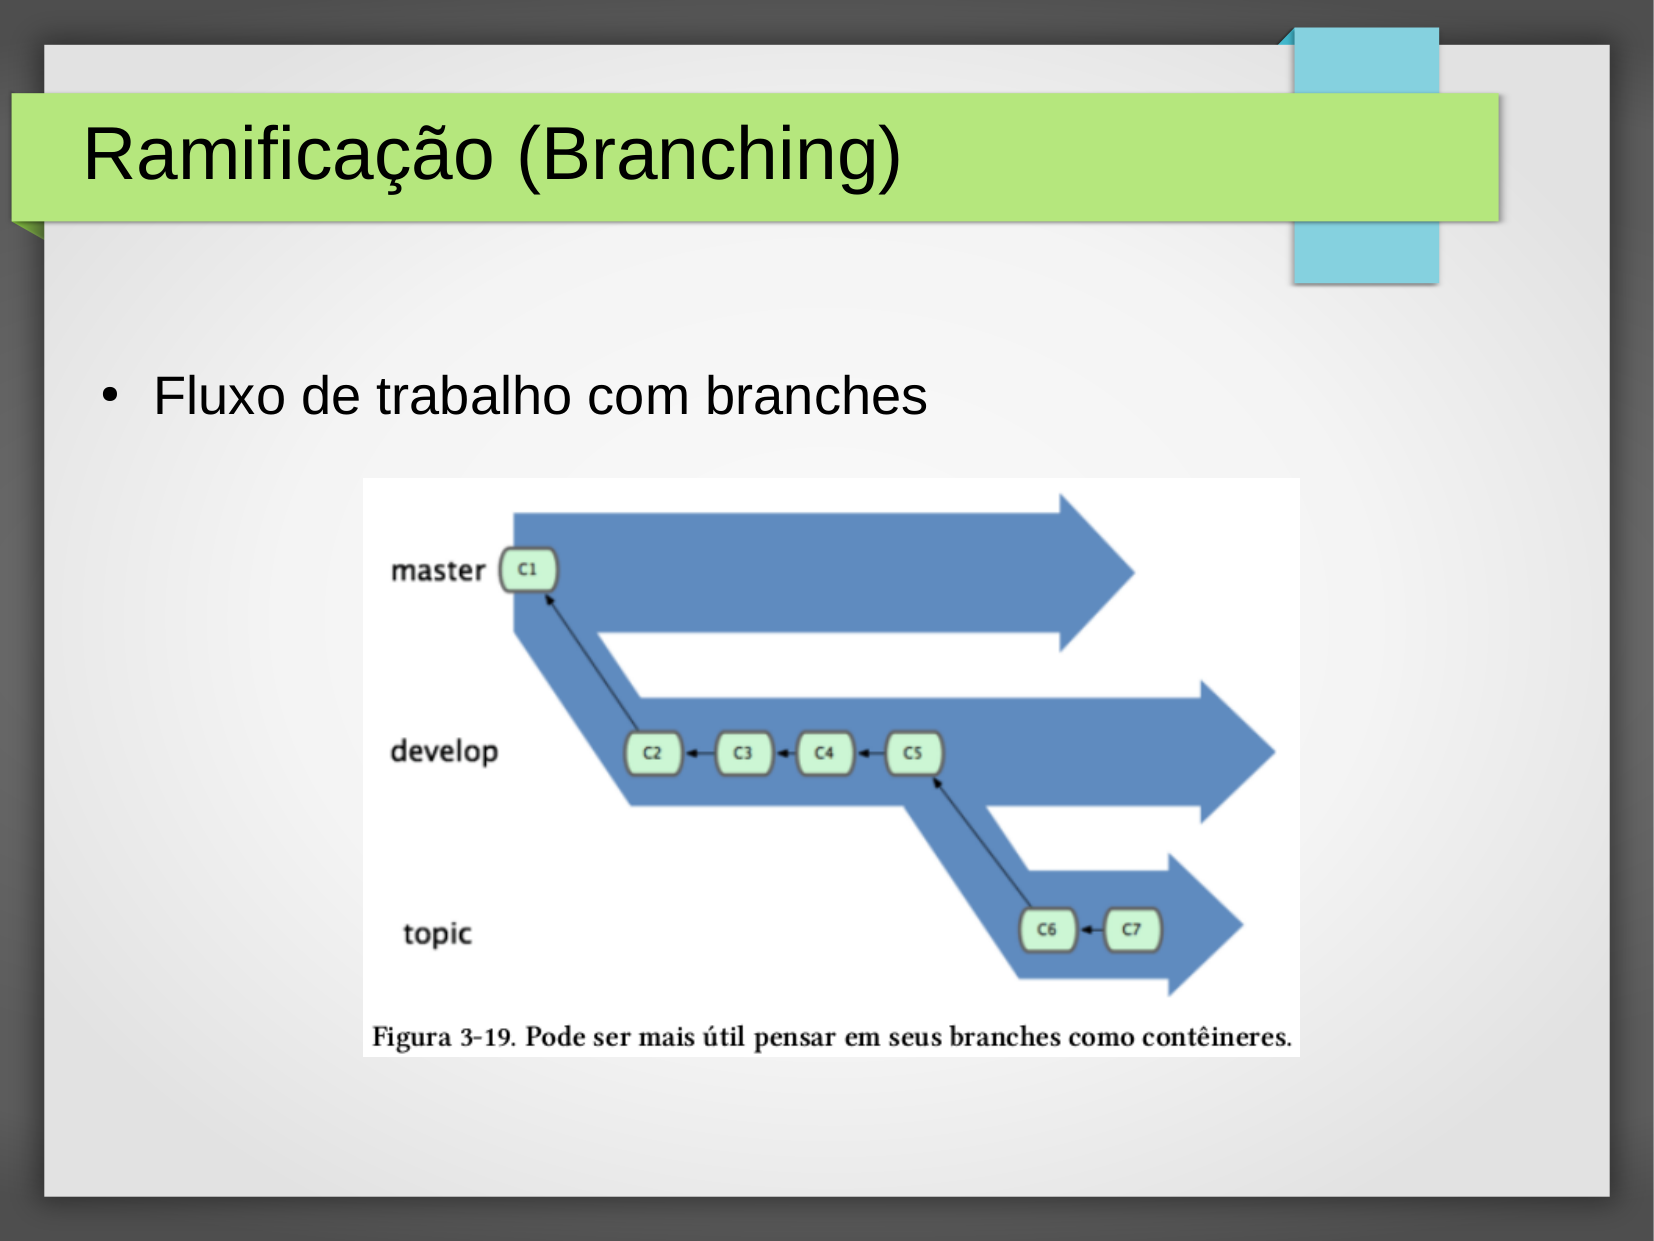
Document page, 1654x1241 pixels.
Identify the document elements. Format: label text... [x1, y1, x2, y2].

picture [0, 0, 1654, 1241]
list Fluxo de trabalho com branches [82, 360, 1571, 432]
title Ramificação (Branching) [82, 94, 1264, 213]
